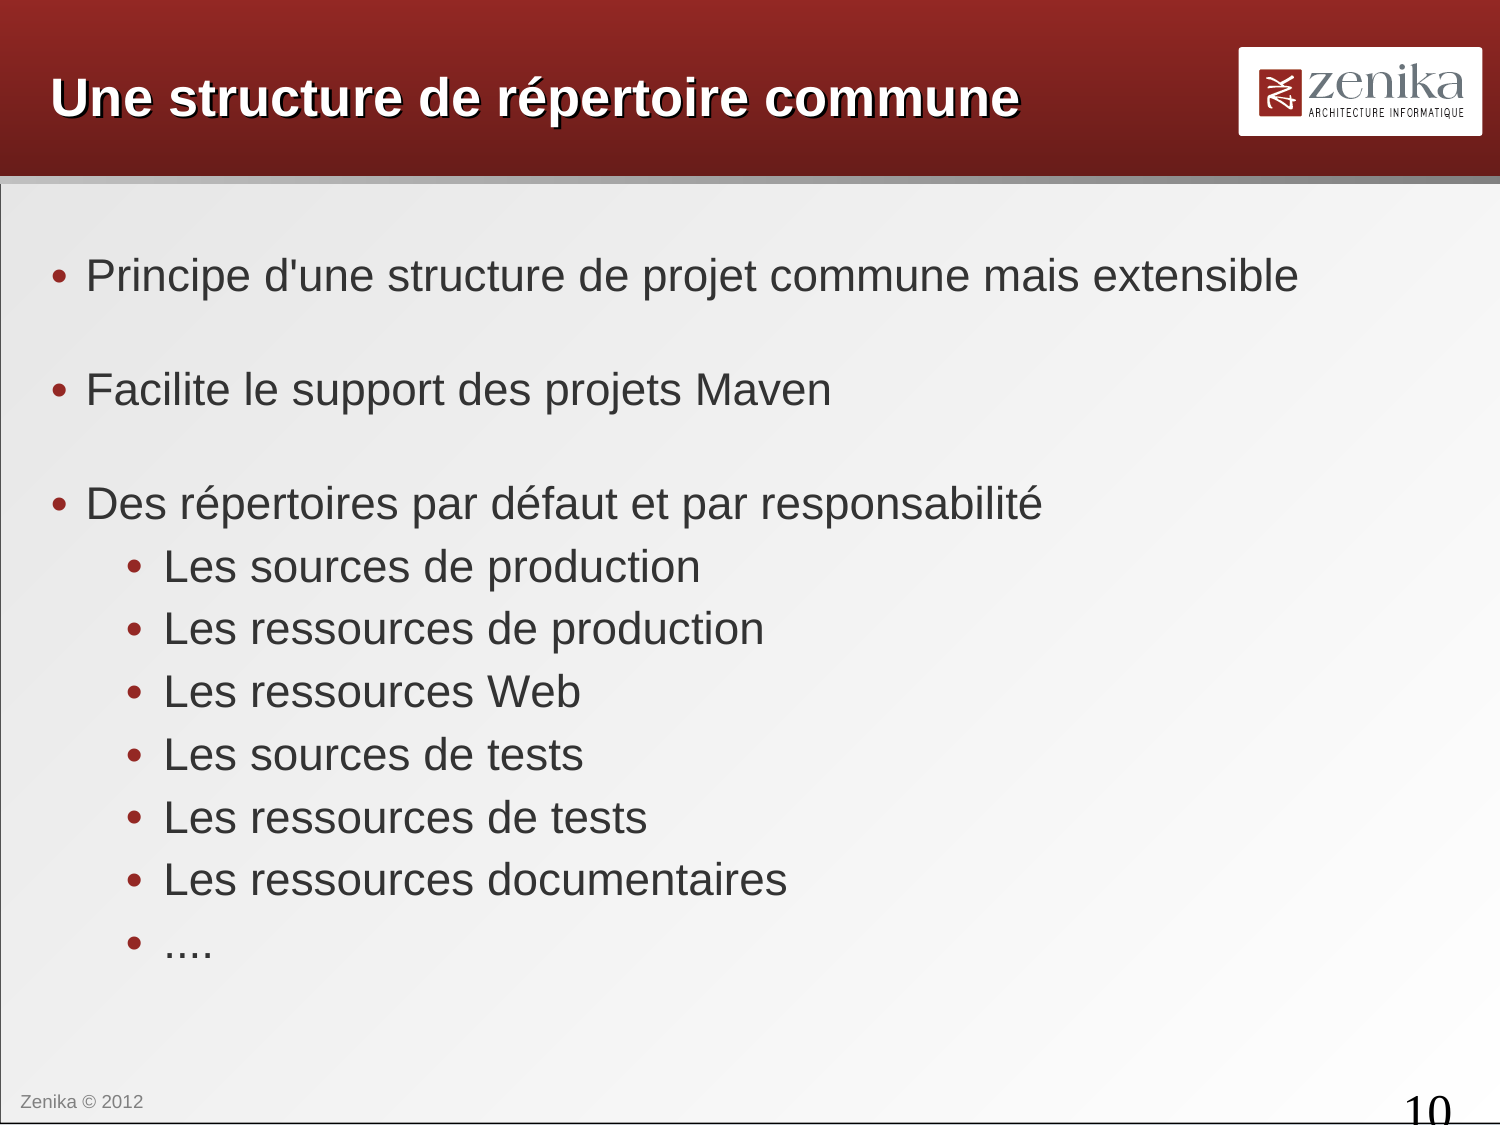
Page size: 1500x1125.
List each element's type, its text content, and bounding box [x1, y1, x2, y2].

list Principe d'une structure de projet commune mais extensible Facilite le support des projets Maven Des répertoires par défaut et par responsabilité Les sources de production Les ressources de production Les ressources Web Les sources de tests Les ressources de tests Les ressources documentaires .... [50, 249, 1435, 1064]
title Une structure de répertoire commune [50, 15, 1206, 180]
picture [1257, 58, 1464, 125]
